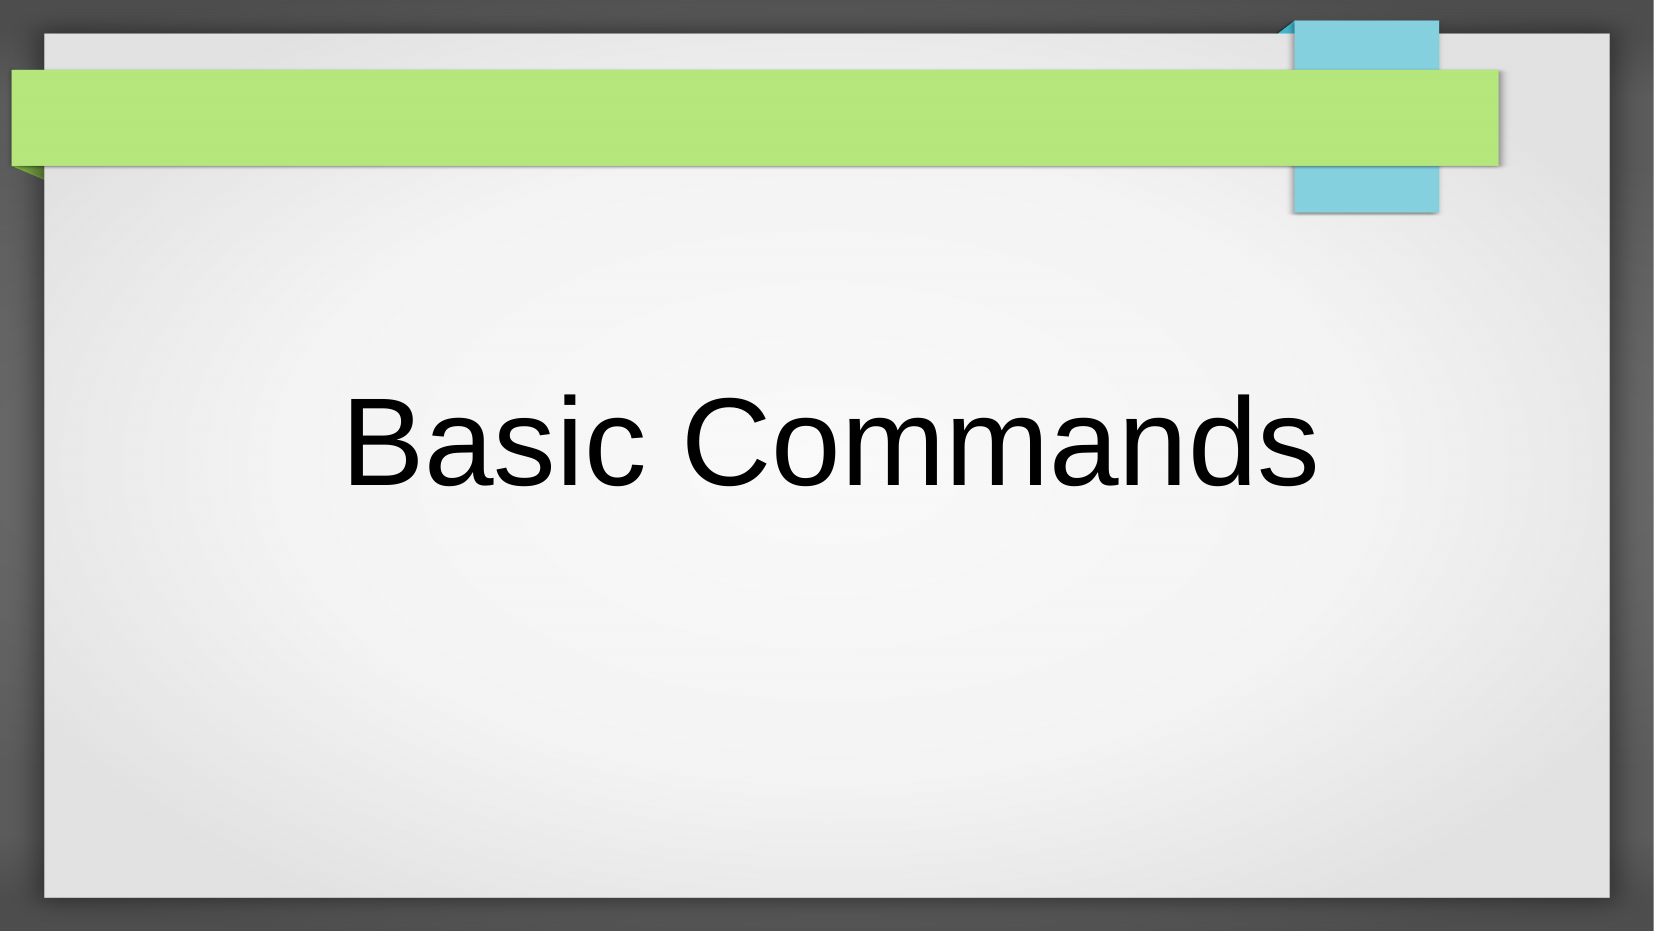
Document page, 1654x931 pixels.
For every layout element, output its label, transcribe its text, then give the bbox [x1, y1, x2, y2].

picture [0, 0, 1654, 931]
title Basic Commands [86, 231, 1576, 652]
